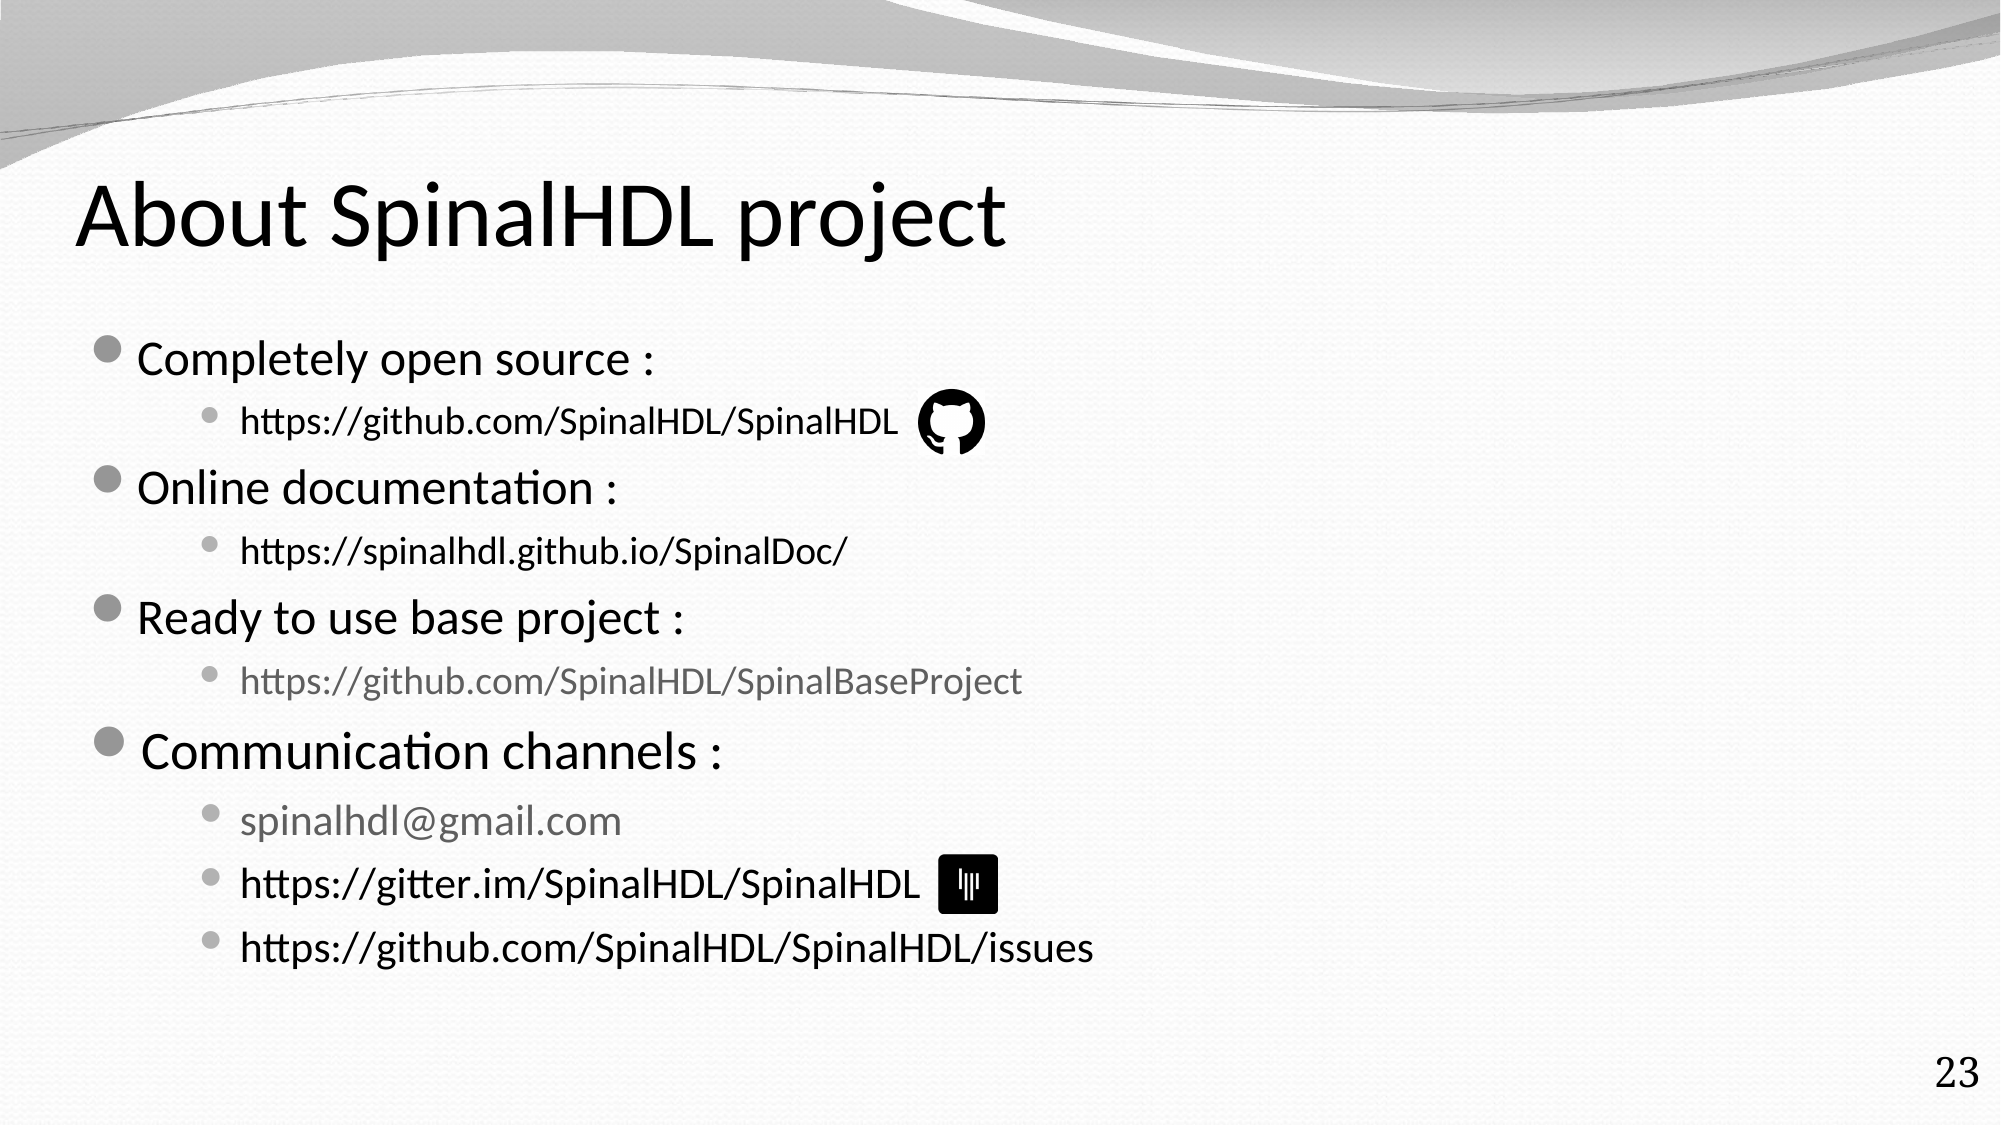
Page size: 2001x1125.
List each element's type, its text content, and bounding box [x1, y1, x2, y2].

text_box <numéro> [1813, 1042, 1981, 1103]
picture [0, 0, 2001, 1125]
title About SpinalHDL project [75, 78, 1426, 266]
list Completely open source : https://github.com/SpinalHDL/SpinalHDL Online documentation : https://spinalhdl.github.io/SpinalDoc/ Ready to use base project : https://github.com/SpinalHDL/SpinalBaseProject Communication channels : spinalhdl@gmail.com https://gitter.im/SpinalHDL/SpinalHDL https://github.com/SpinalHDL/SpinalHDL/issues [75, 317, 1426, 1038]
